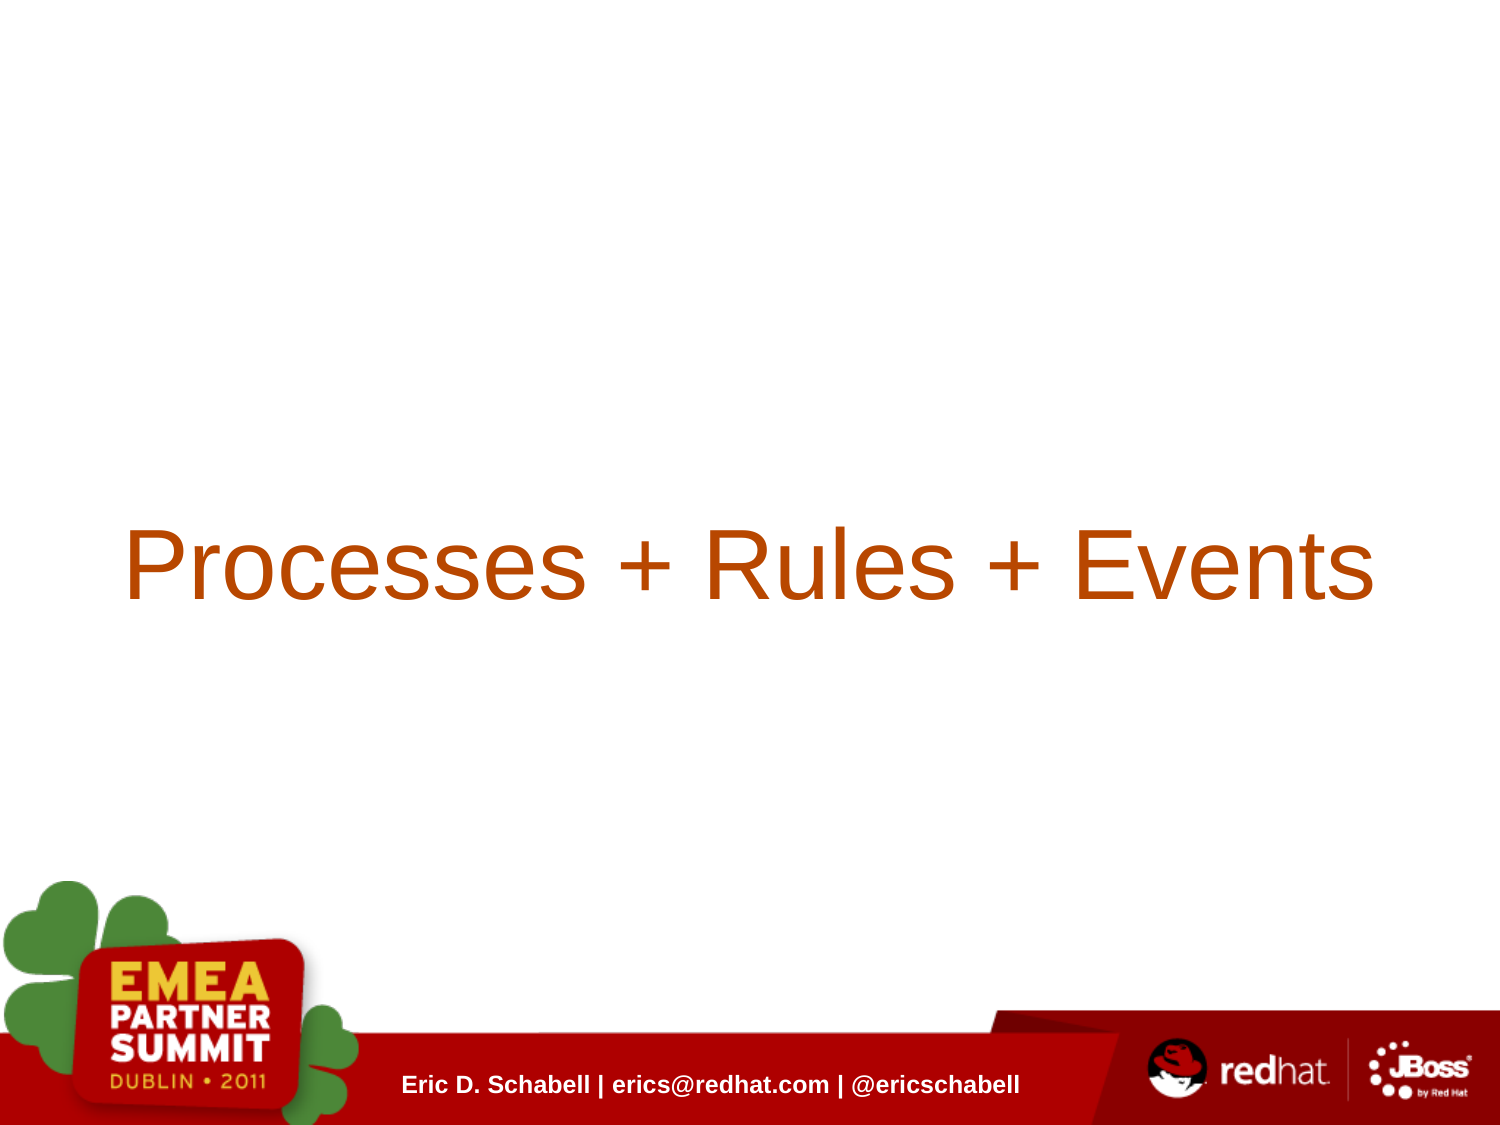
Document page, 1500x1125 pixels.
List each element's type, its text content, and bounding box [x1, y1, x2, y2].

text_box Processes + Rules + Events [0, 0, 1500, 1125]
